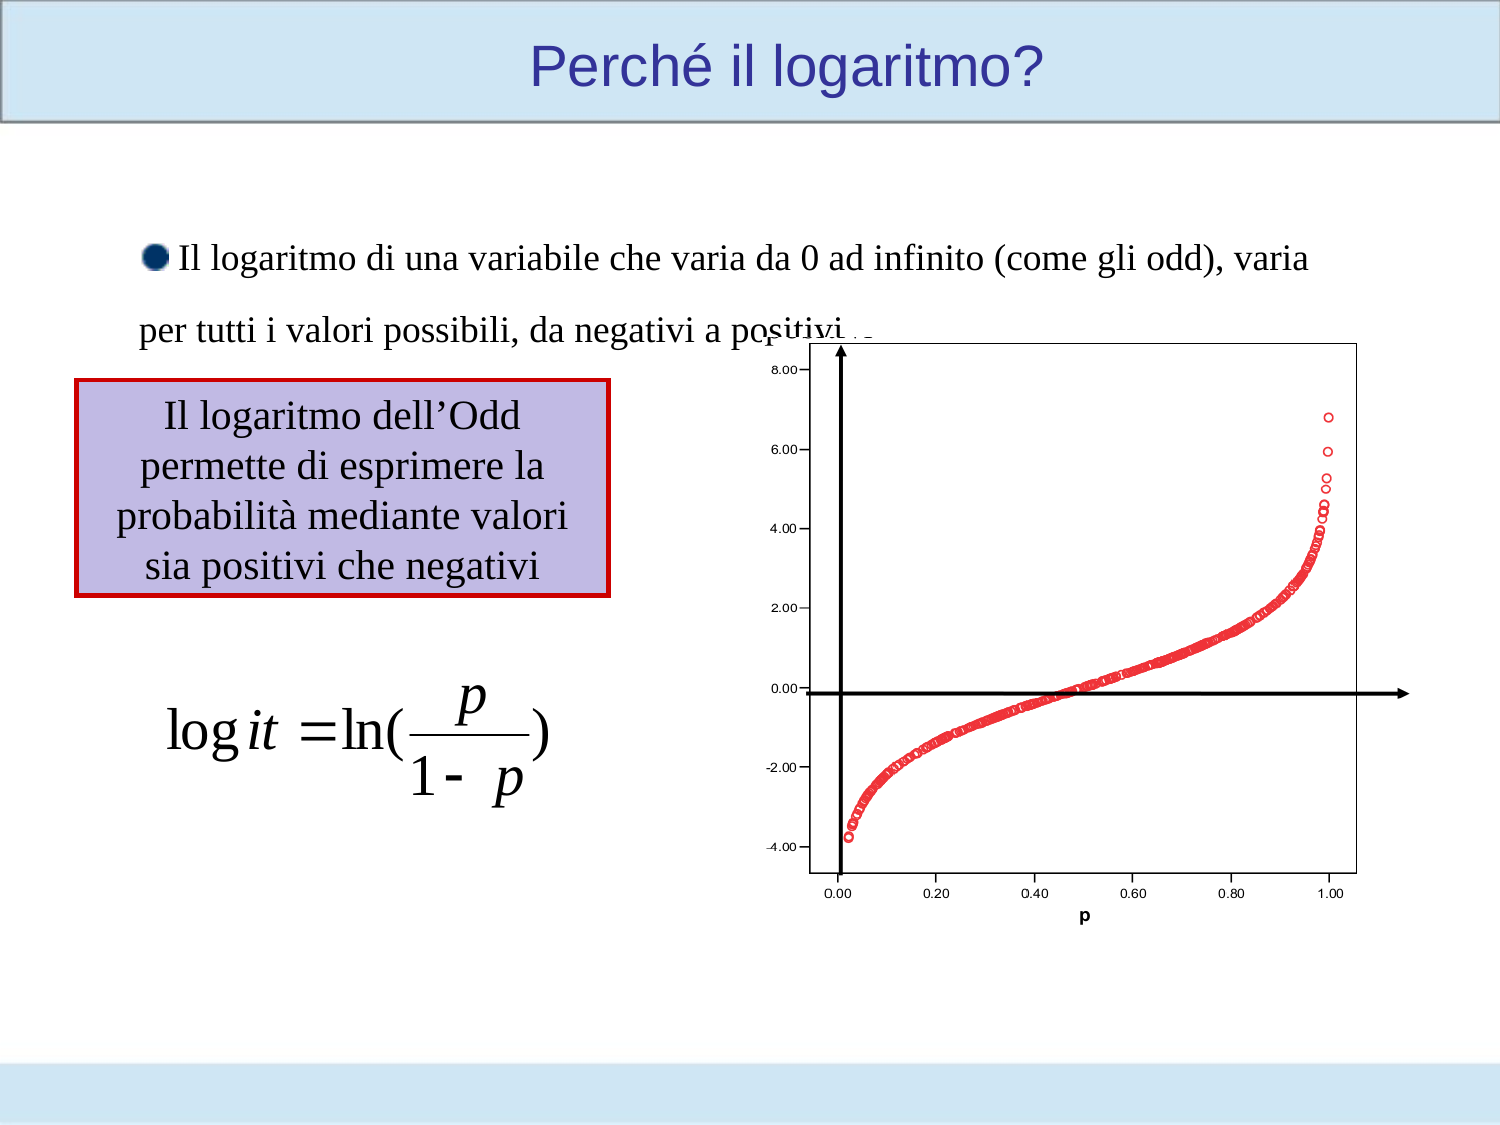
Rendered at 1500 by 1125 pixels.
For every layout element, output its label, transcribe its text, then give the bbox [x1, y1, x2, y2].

picture [0, 0, 1500, 1125]
title Perché il logaritmo? [112, 0, 1462, 165]
text_box Il logaritmo dell’Odd permette di esprimere la probabilità mediante valori sia positivi che negativi [76, 380, 609, 596]
text_box Il logaritmo di una variabile che varia da 0 ad infinito (come gli odd), varia per tutti i valori possibili, da negativi a positivi [123, 198, 1368, 358]
